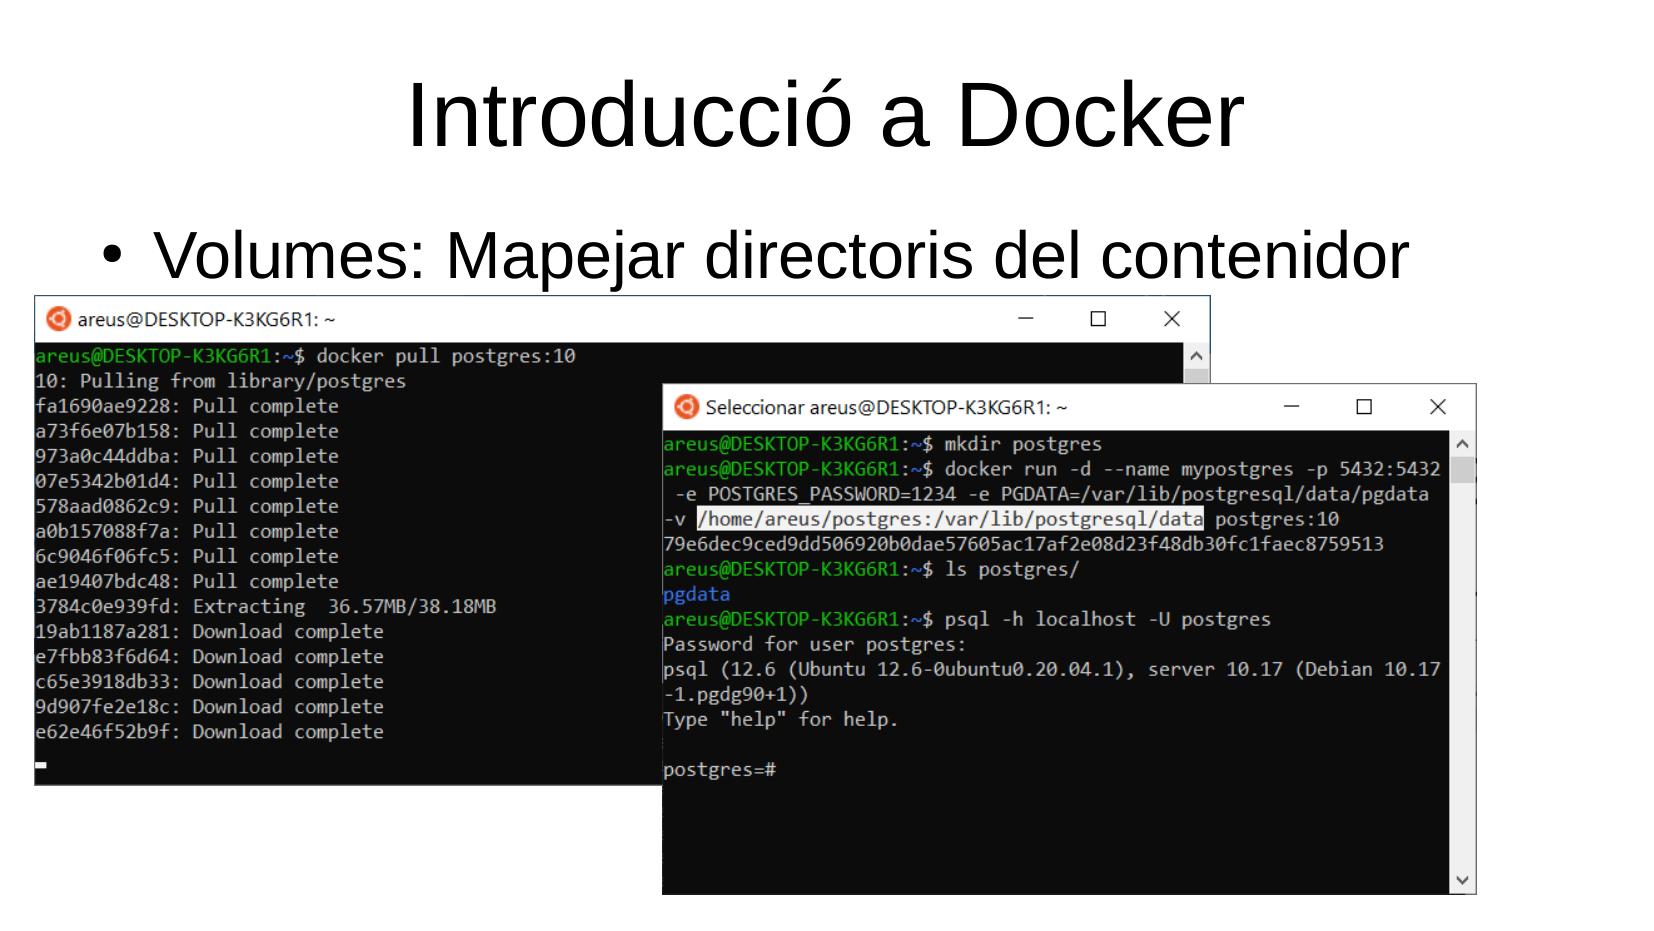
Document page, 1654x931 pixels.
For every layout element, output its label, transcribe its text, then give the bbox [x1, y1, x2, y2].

title Introducció a Docker [82, 37, 1571, 193]
picture [34, 295, 1477, 896]
list Volumes: Mapejar directoris del contenidor [82, 217, 1571, 758]
